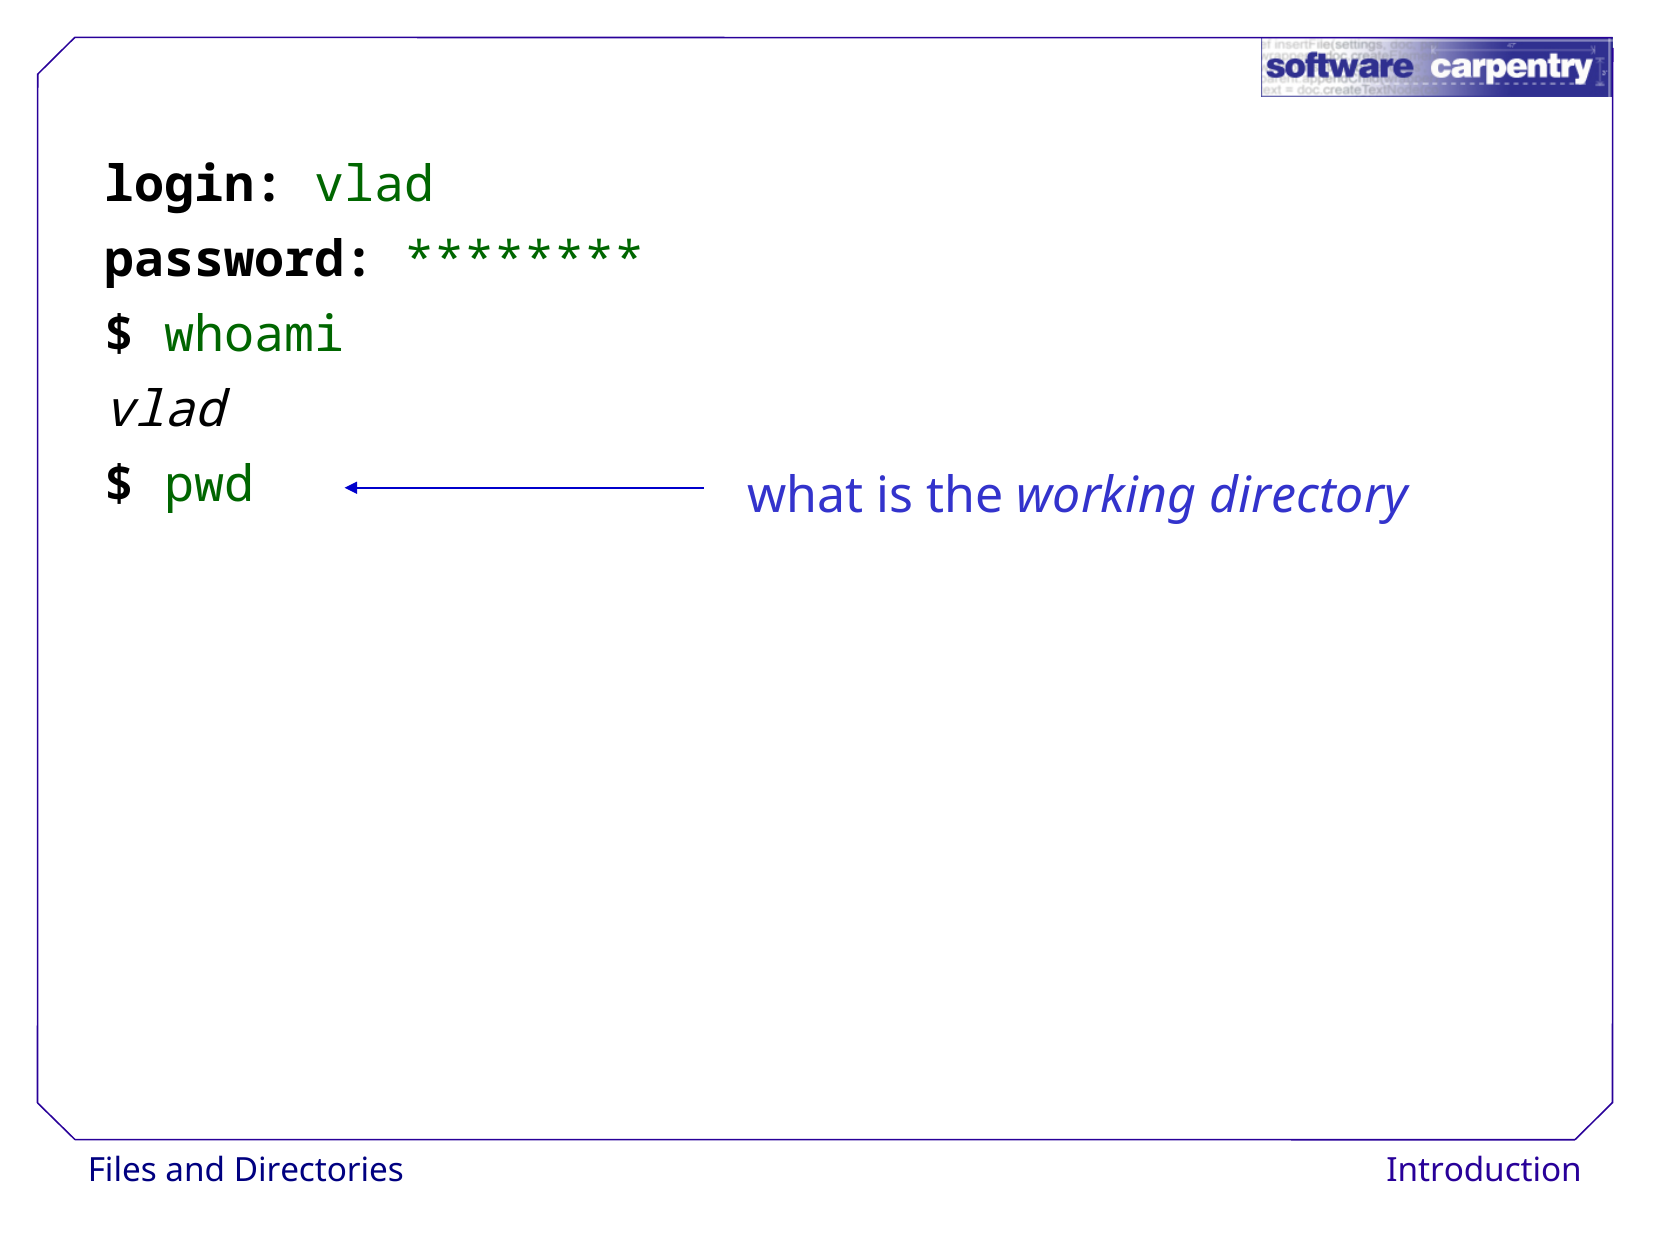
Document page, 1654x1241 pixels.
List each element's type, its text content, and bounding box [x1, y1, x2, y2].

text_box login: vlad password: ******** $ whoami vlad $ pwd [89, 128, 1512, 1037]
picture [1261, 39, 1613, 97]
text_box what is the working directory [732, 440, 1498, 791]
